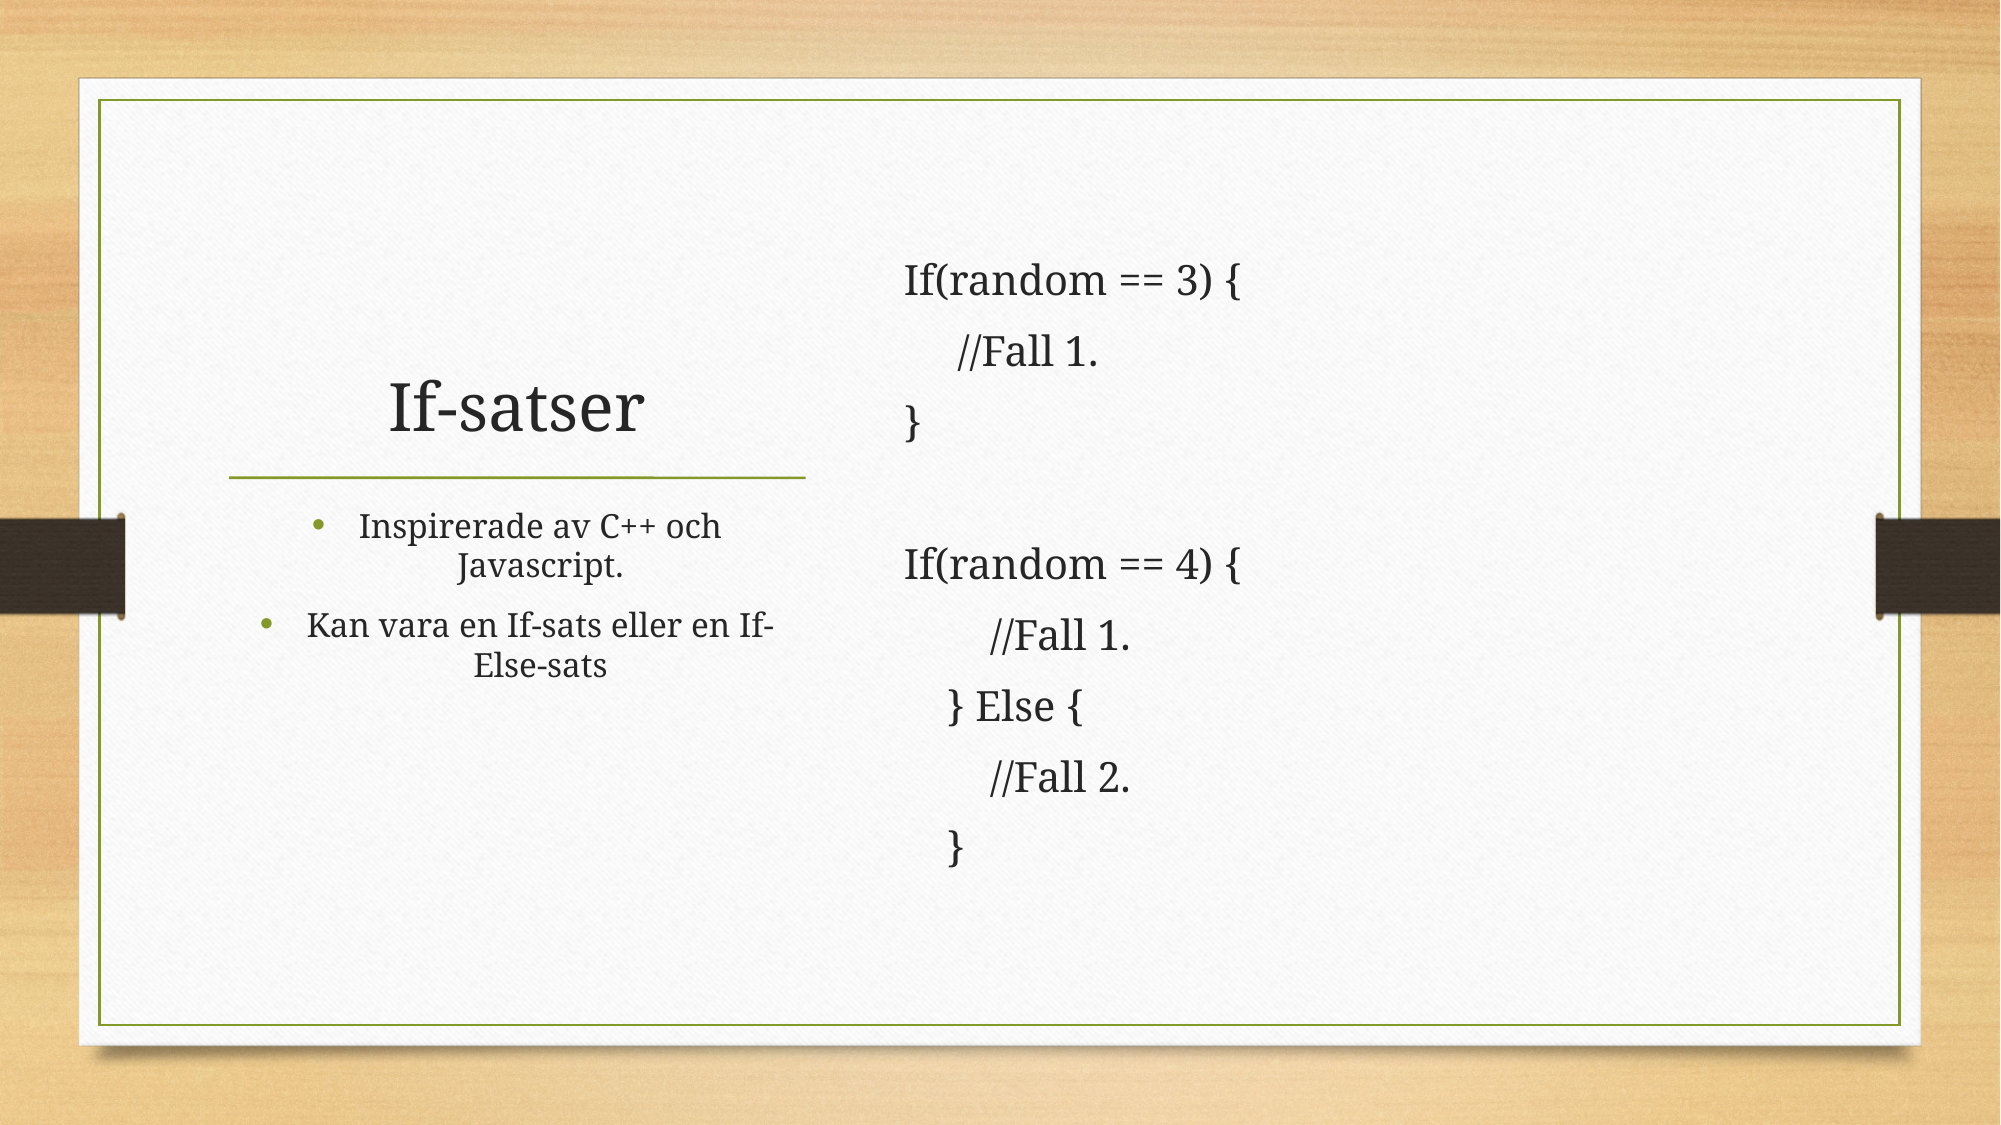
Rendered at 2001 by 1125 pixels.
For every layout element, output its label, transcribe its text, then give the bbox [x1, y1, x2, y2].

list If(random == 3) { //Fall 1. } If(random == 4) { //Fall 1. } Else { //Fall 2. } [888, 161, 1787, 964]
title If-satser [212, 227, 823, 453]
list Inspirerade av C++ och Javascript. Kan vara en If-sats eller en If-Else-sats [212, 497, 823, 898]
picture [0, 0, 2001, 1125]
